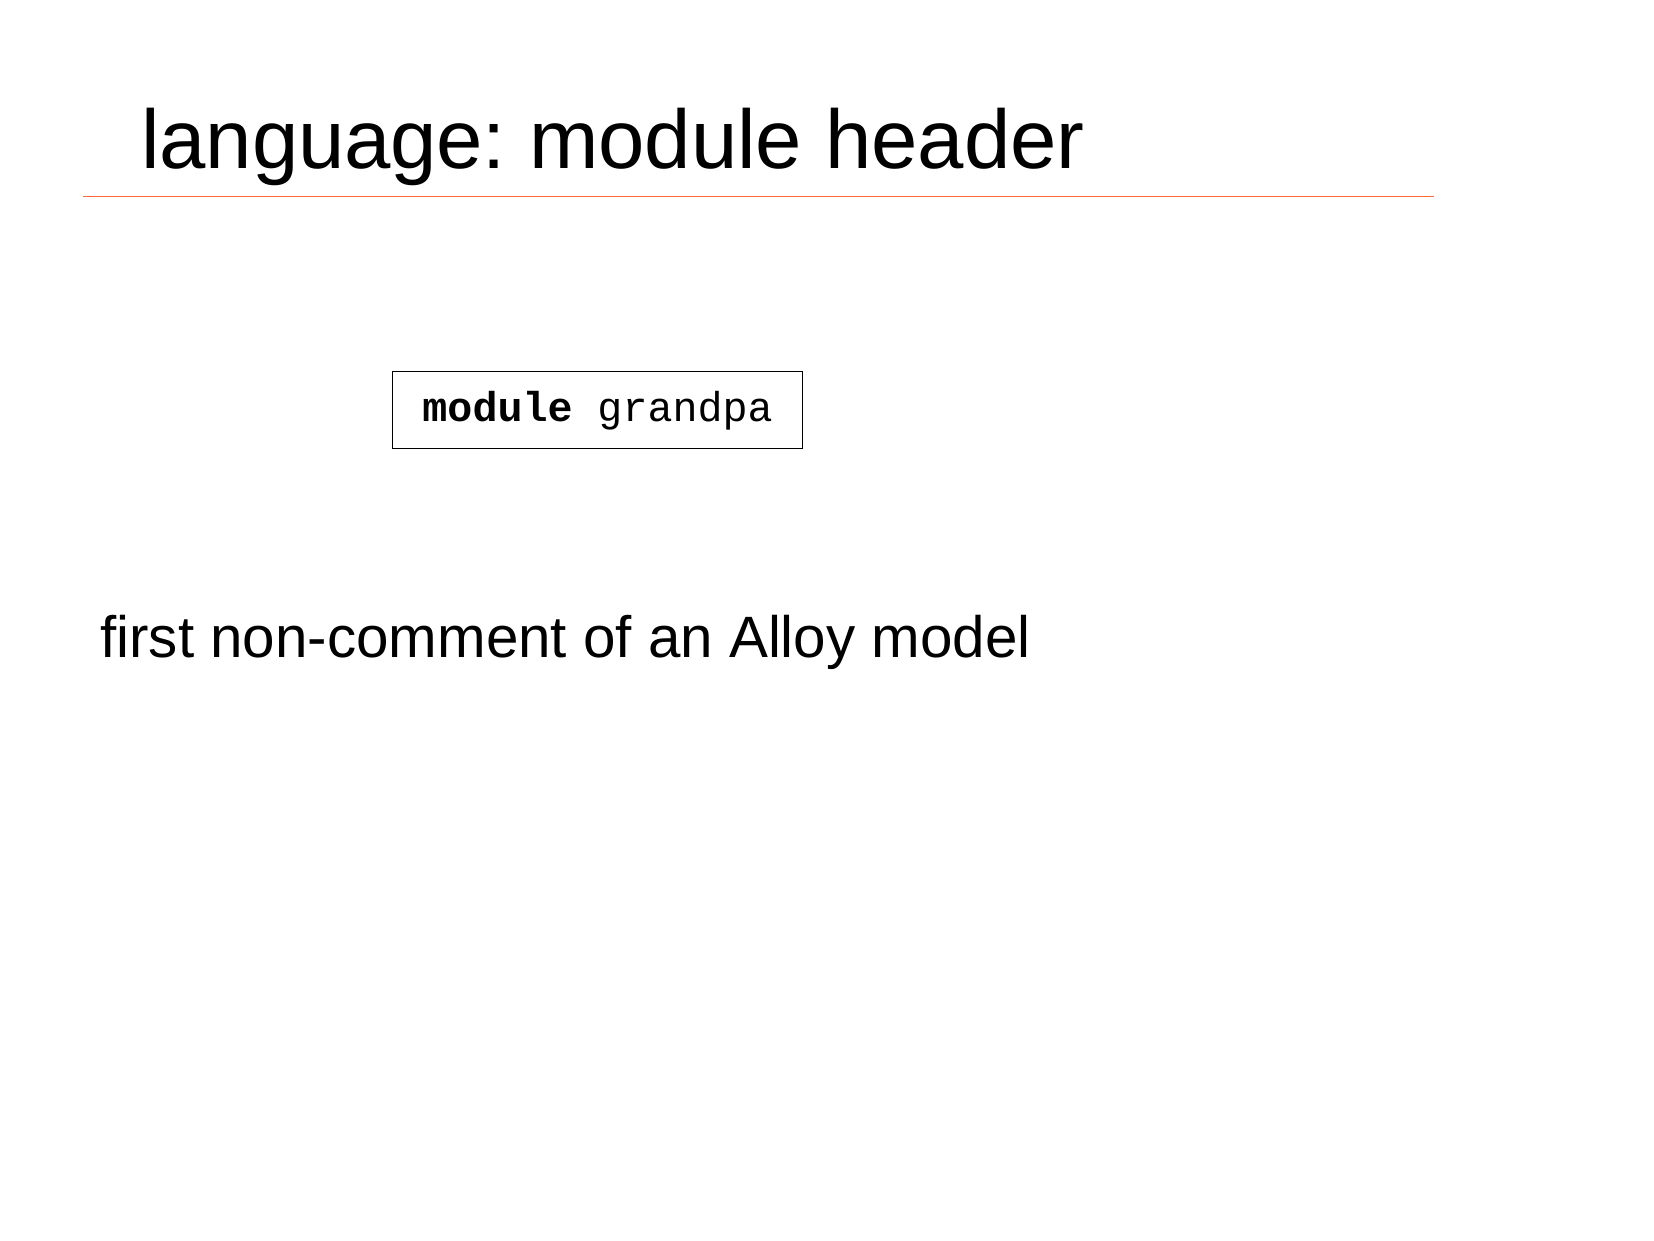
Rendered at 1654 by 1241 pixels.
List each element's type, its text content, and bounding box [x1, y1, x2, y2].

list first non-comment of an Alloy model [82, 261, 1571, 1120]
title language: module header [141, 86, 1604, 193]
